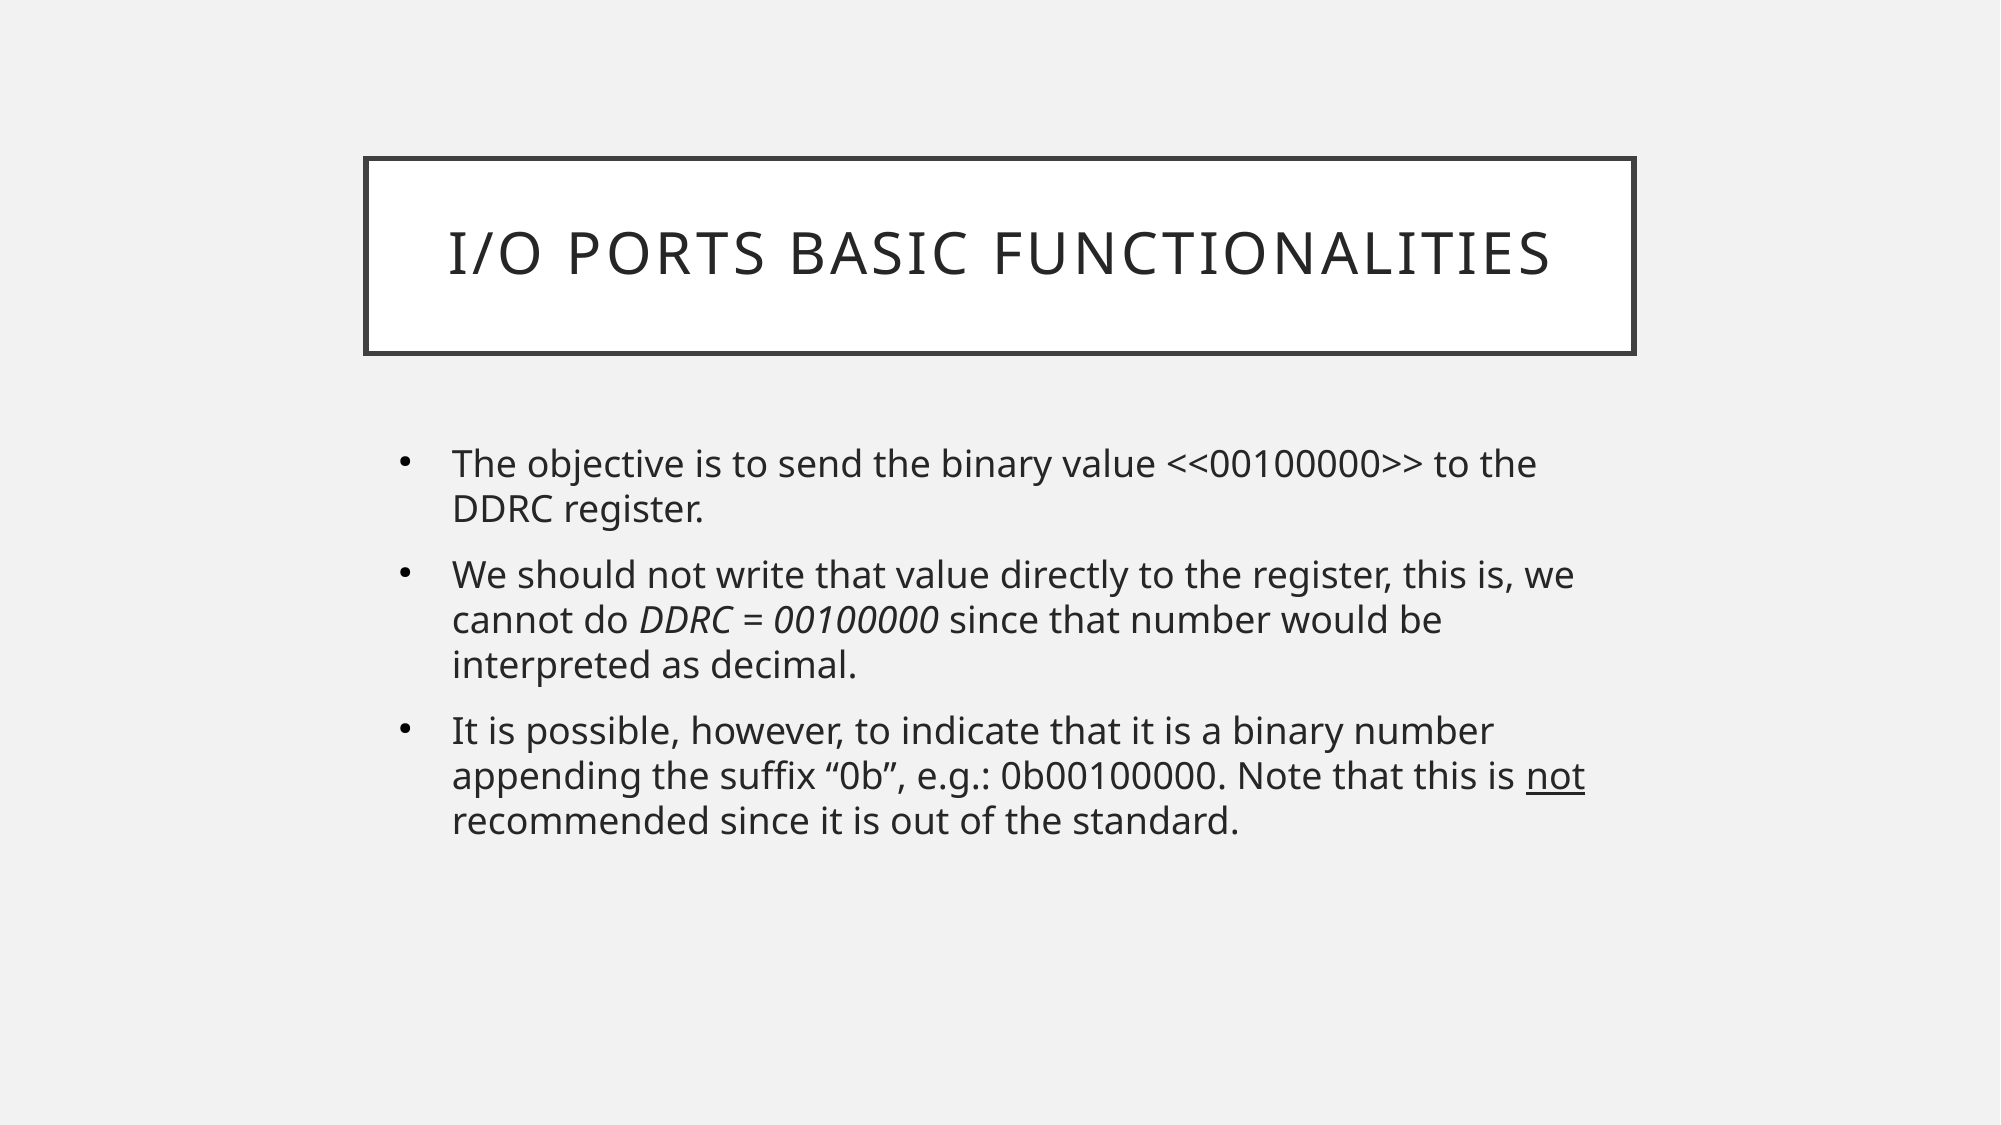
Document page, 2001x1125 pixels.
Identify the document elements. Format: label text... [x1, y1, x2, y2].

title i/o ports basic functionalities [366, 158, 1634, 354]
list The objective is to send the binary value <<00100000>> to the DDRC register. We should not write that value directly to the register, this is, we cannot do DDRC = 00100000 since that number would be interpreted as decimal. It is possible, however, to indicate that it is a binary number appending the suffix “0b”, e.g.: 0b00100000. Note that this is not recommended since it is out of the standard. [366, 432, 1634, 942]
